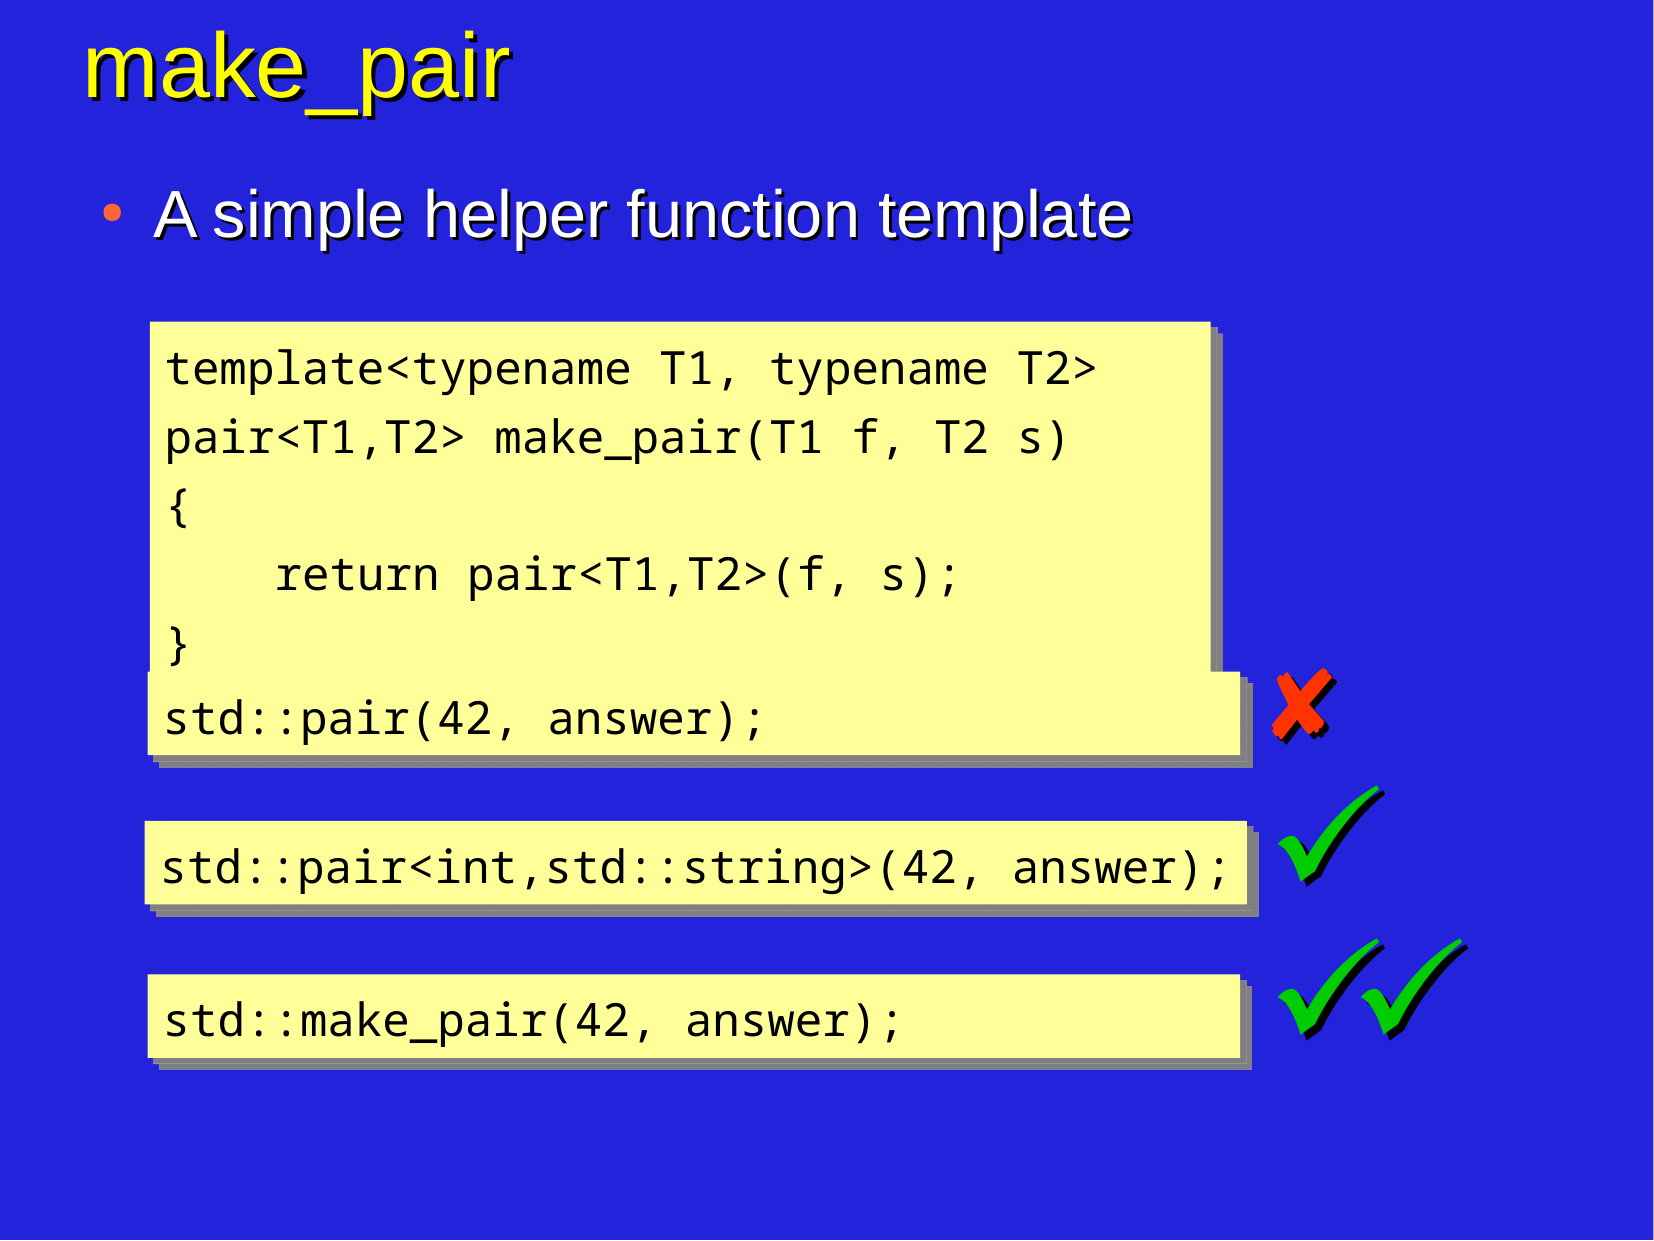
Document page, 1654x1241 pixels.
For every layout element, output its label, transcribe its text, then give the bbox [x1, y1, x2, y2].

text_box  [1251, 744, 1459, 897]
text_box template<typename T1, typename T2> pair<T1,T2> make_pair(T1 f, T2 s) { return pair<T1,T2>(f, s); } [149, 321, 1211, 671]
text_box std::pair<int,std::string>(42, answer); [144, 820, 1247, 905]
list A simple helper function template [82, 177, 1571, 1182]
text_box std::pair(42, answer); [147, 671, 1241, 756]
text_box  [1334, 897, 1542, 1093]
text_box  [1246, 616, 1424, 782]
text_box std::make_pair(42, answer); [147, 974, 1241, 1058]
title make_pair [82, 2, 1571, 130]
text_box  [1251, 897, 1334, 1093]
